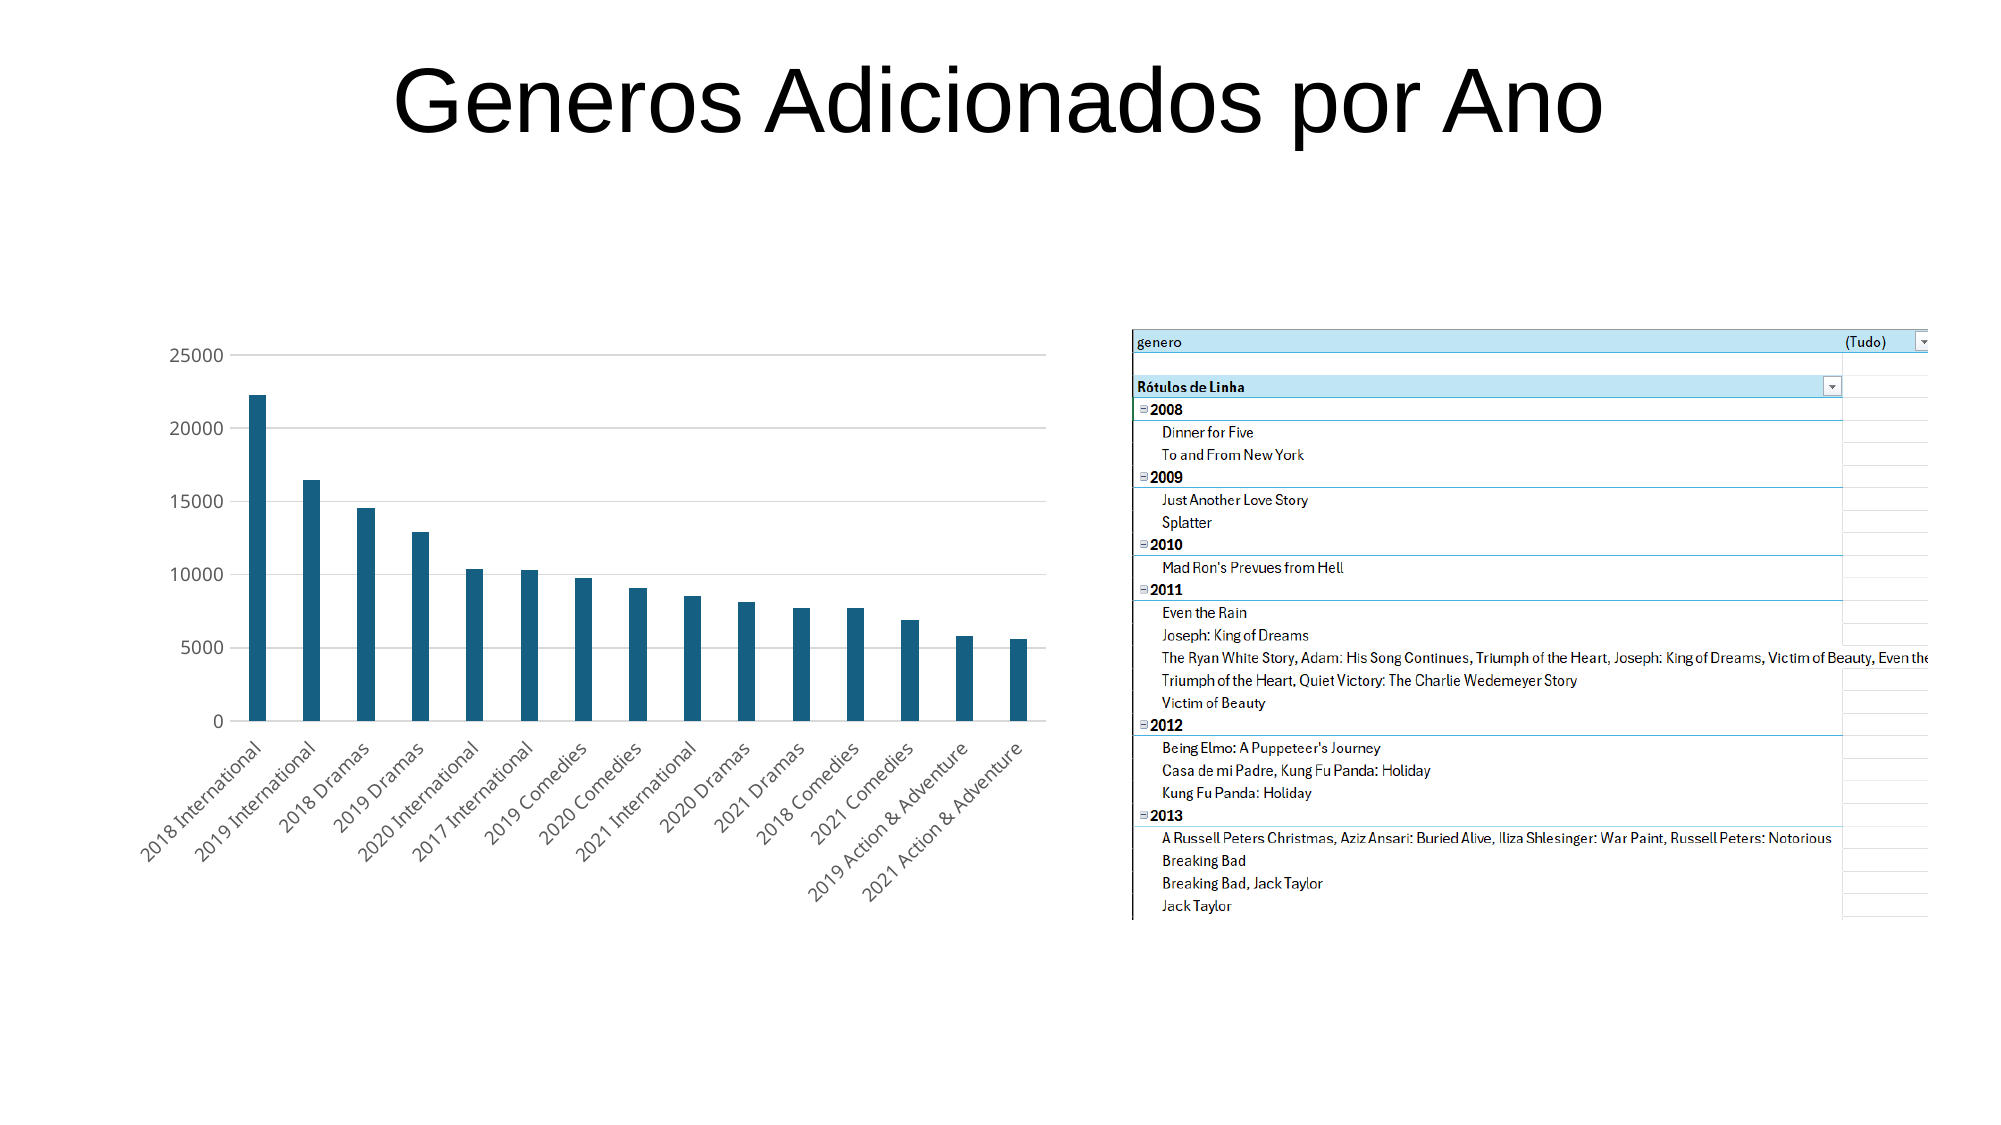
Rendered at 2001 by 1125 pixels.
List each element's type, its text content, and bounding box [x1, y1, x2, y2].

title Generos Adicionados por Ano [369, 0, 1631, 207]
chart [114, 329, 1066, 921]
picture [1132, 329, 1928, 921]
